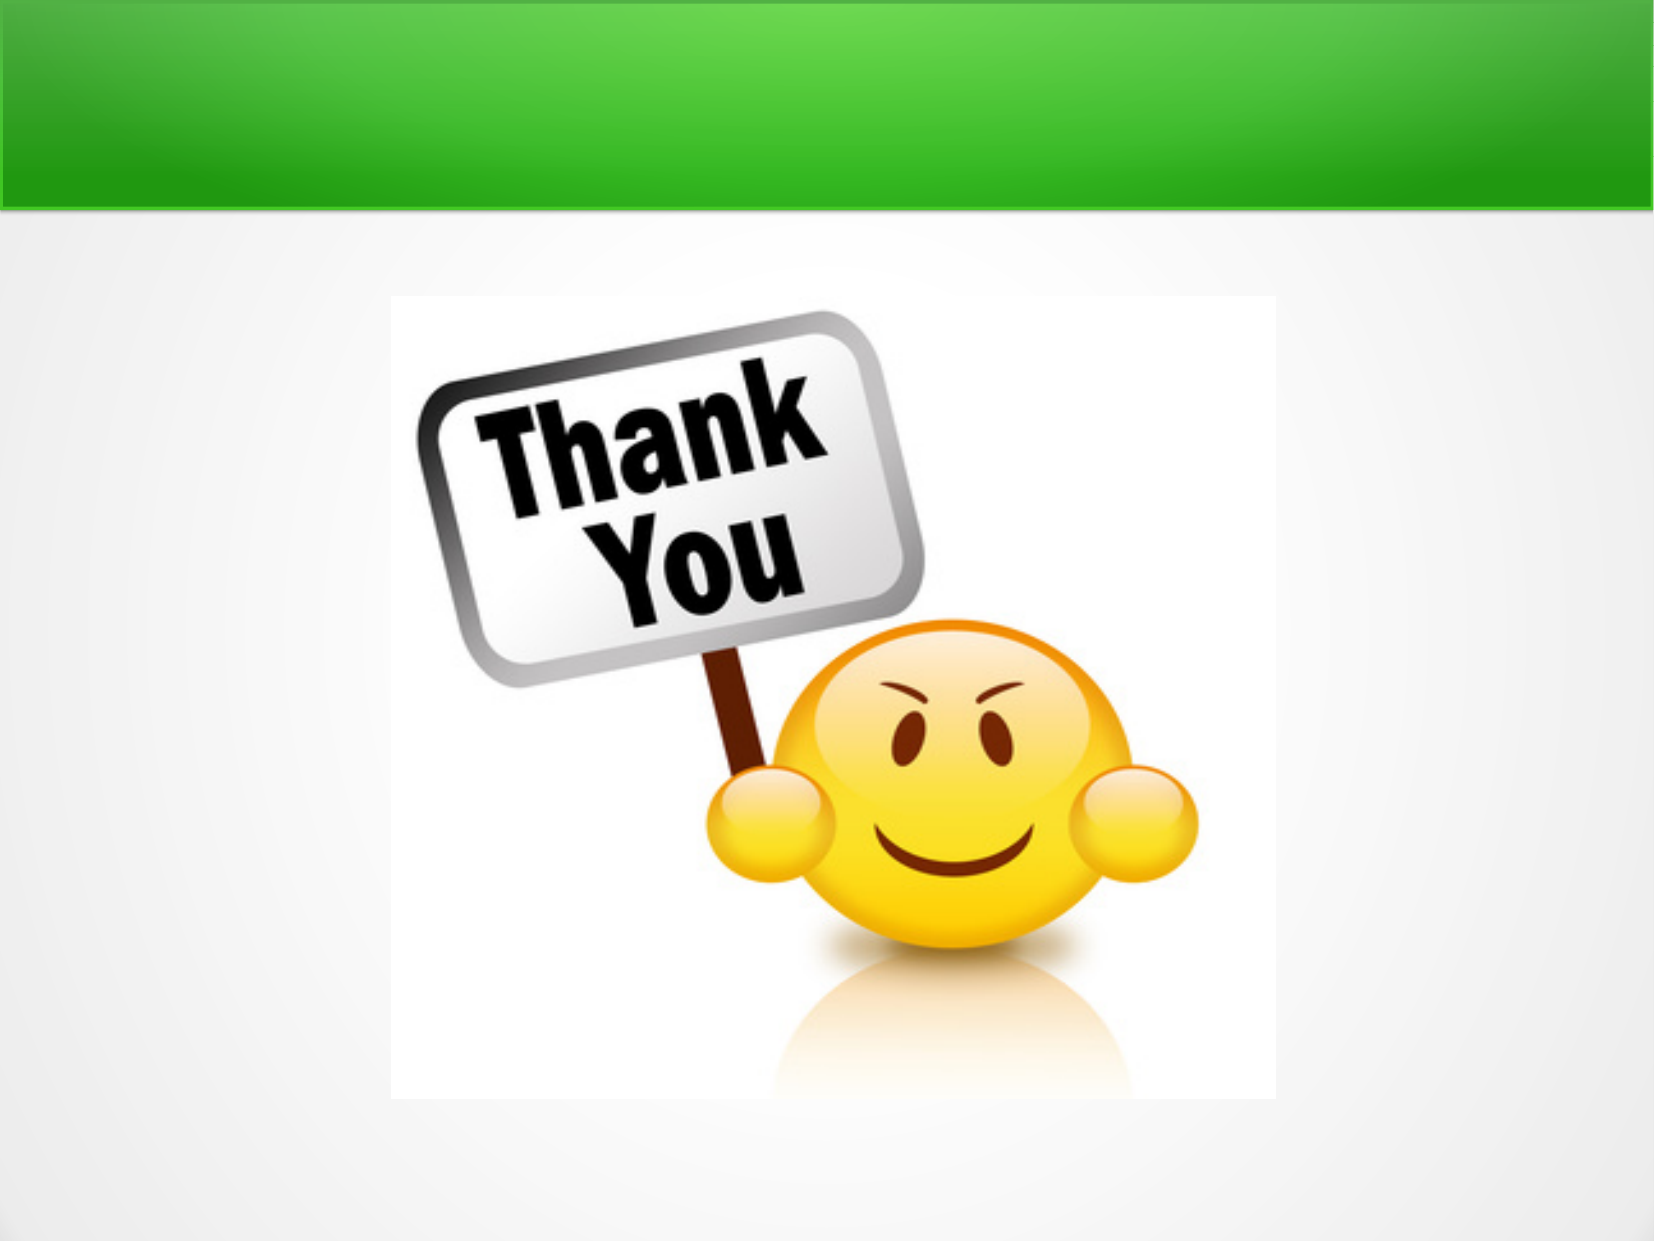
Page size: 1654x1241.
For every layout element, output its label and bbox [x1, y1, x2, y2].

picture [391, 296, 1276, 1099]
